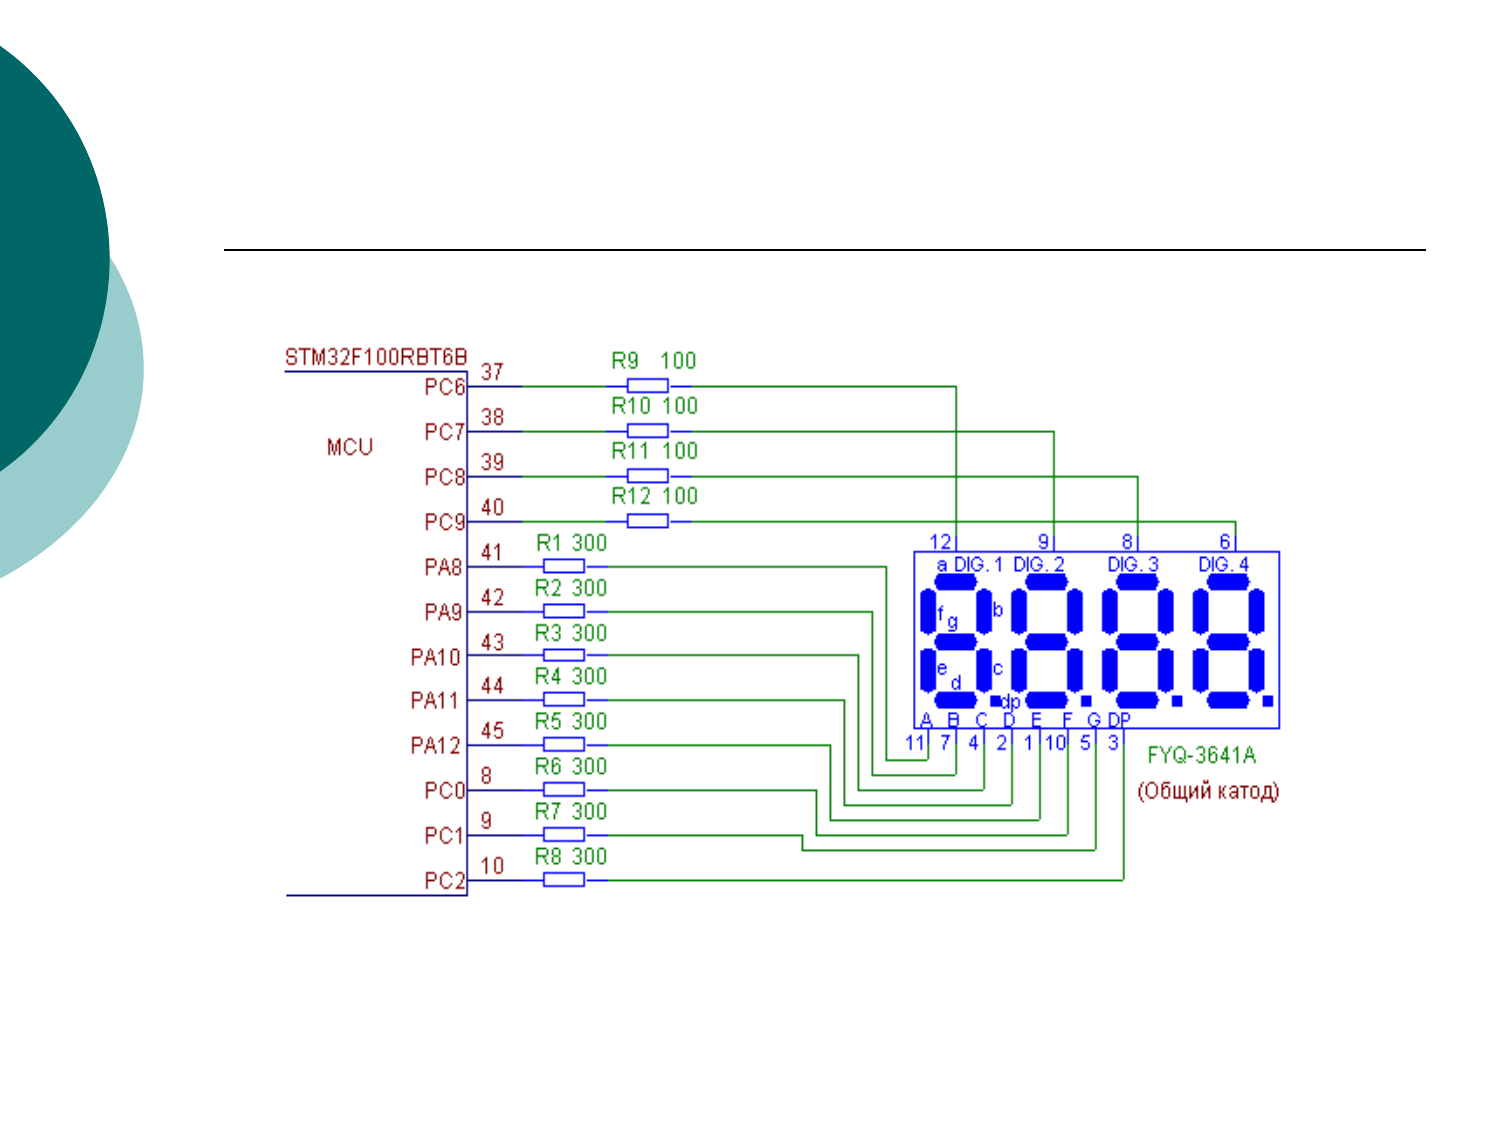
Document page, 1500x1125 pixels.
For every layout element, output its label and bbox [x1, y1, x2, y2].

picture [271, 341, 1291, 910]
